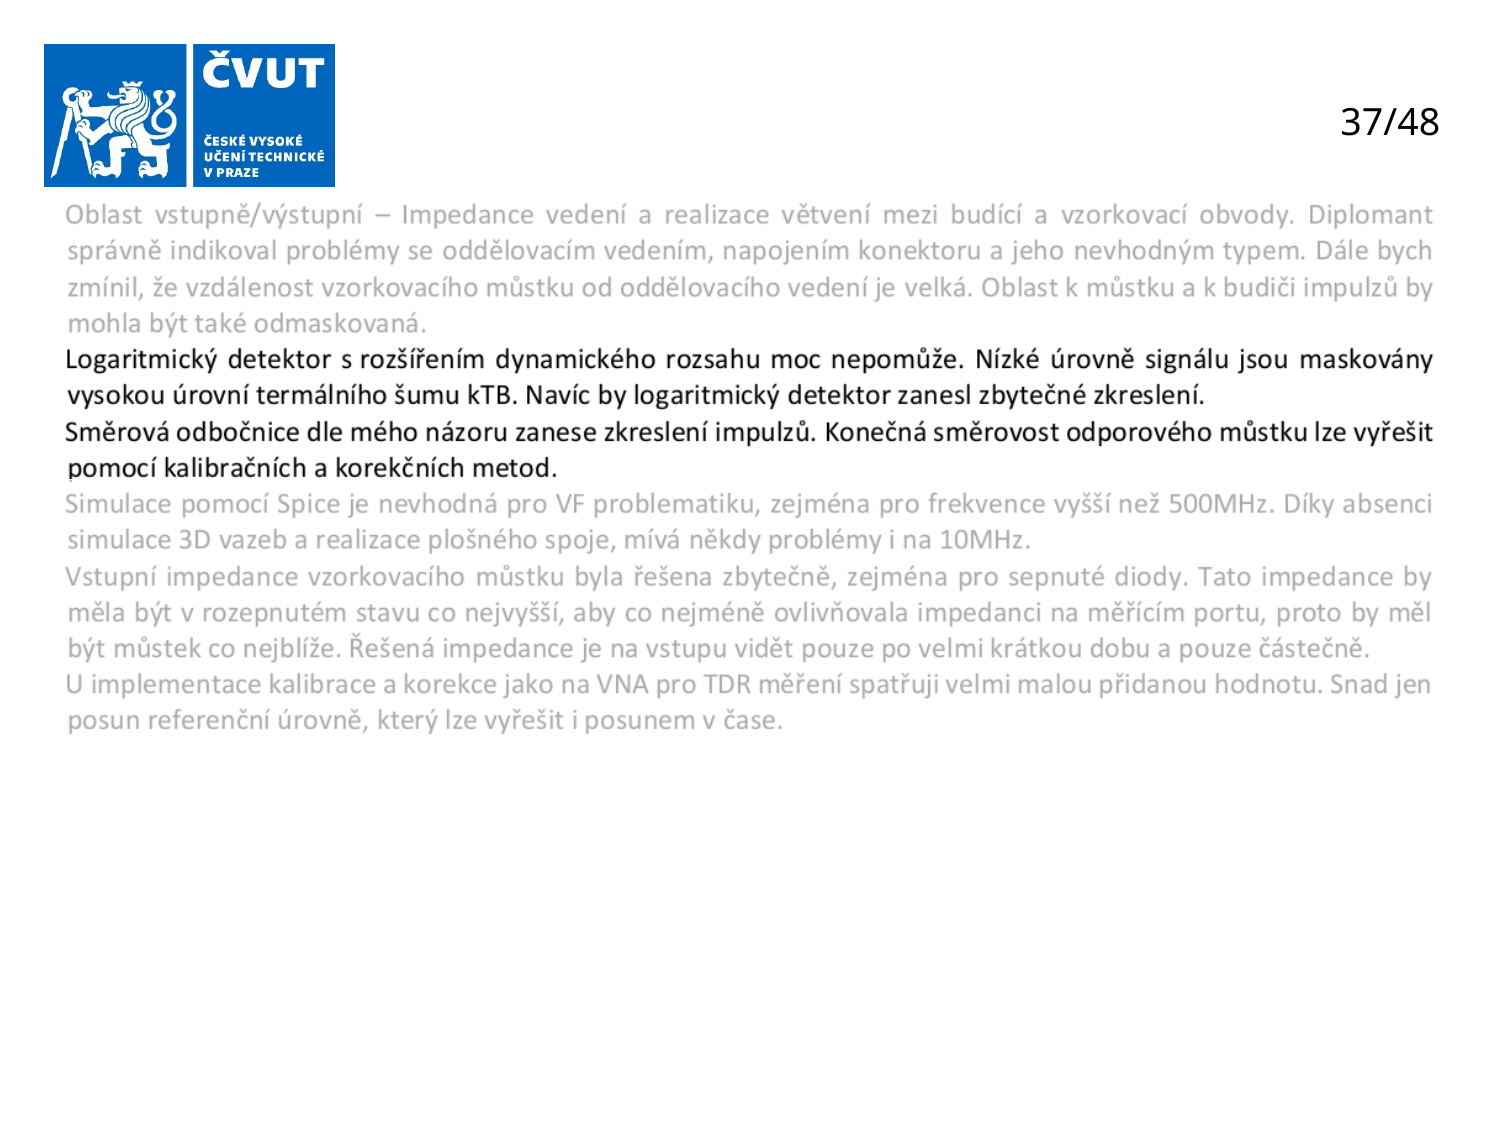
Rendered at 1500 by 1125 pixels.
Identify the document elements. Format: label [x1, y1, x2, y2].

text_box [18, 479, 1489, 746]
picture [44, 44, 335, 187]
text_box [0, 195, 1471, 346]
picture [60, 346, 1441, 479]
